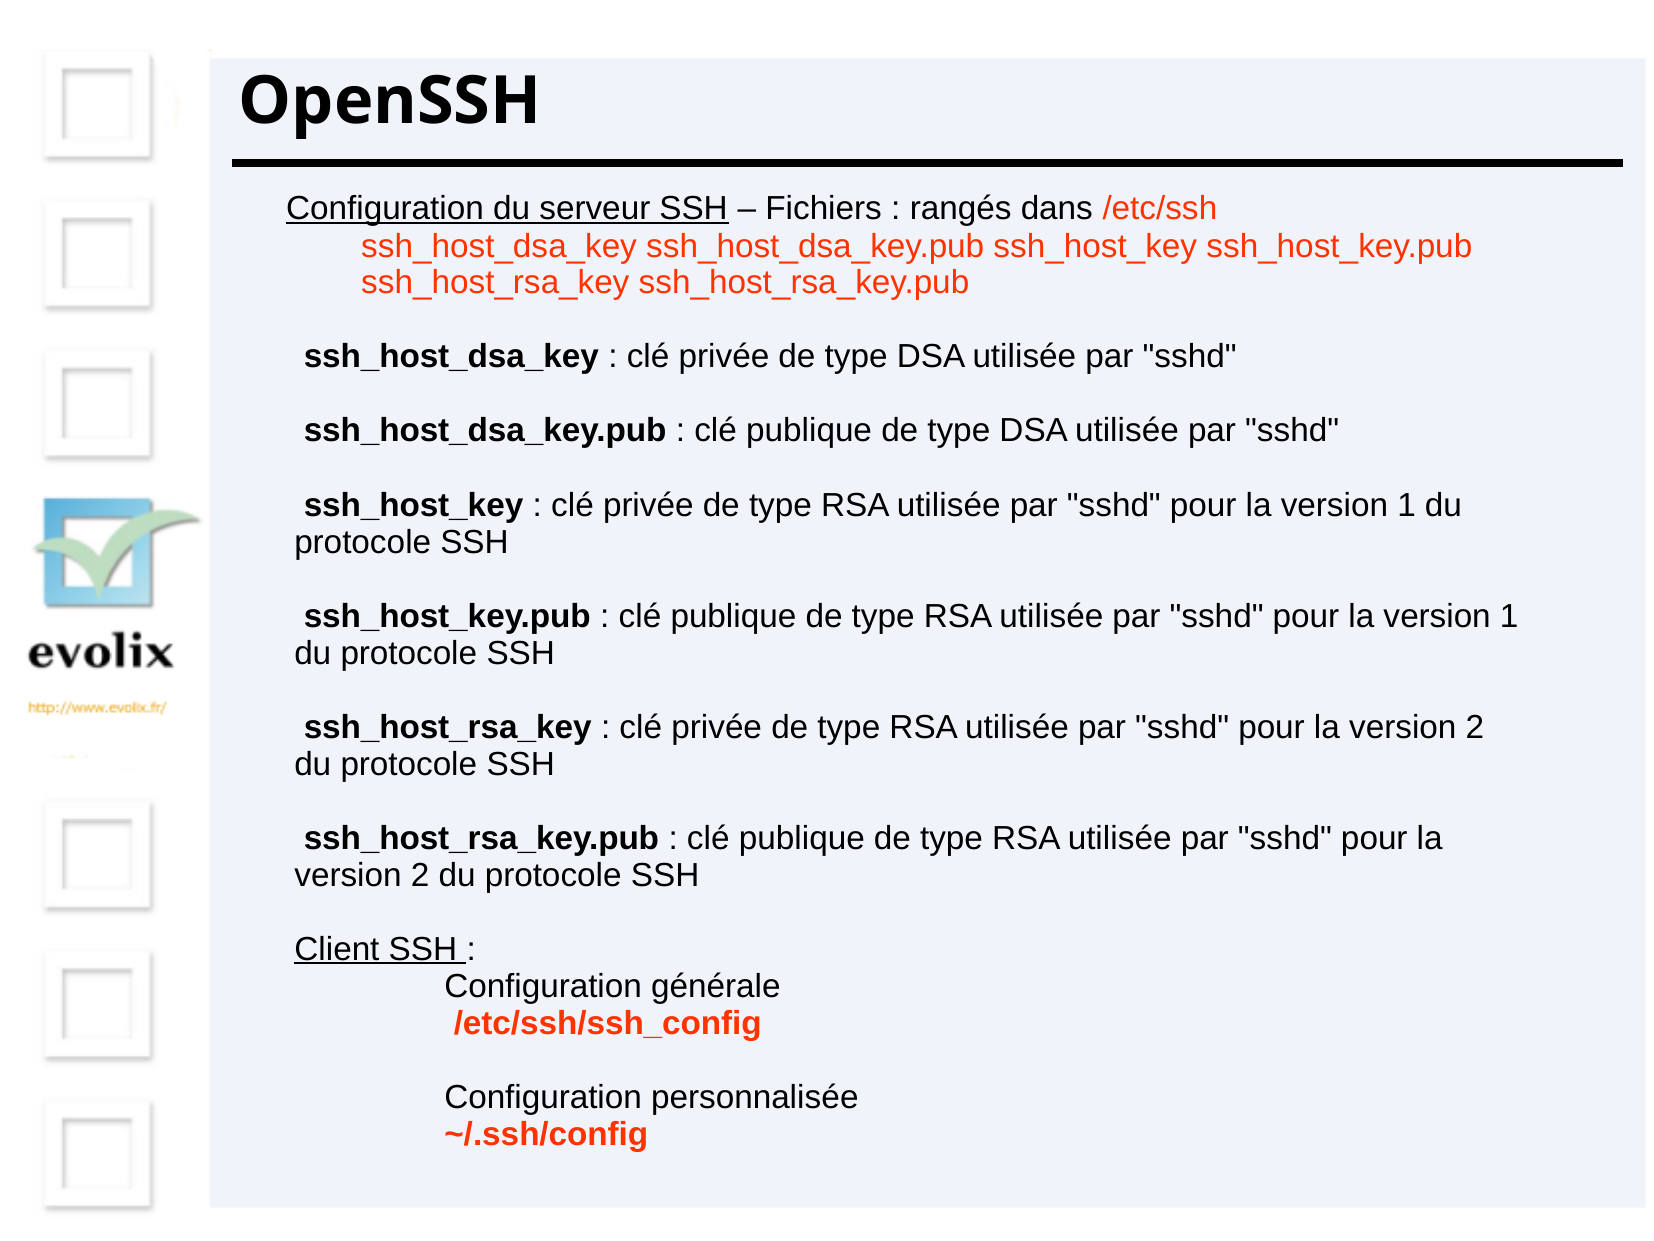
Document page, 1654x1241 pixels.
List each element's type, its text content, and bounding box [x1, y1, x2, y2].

title OpenSSH [238, 0, 1530, 196]
picture [0, 49, 1654, 1218]
text_box Configuration du serveur SSH – Fichiers : rangés dans /etc/ssh ssh_host_dsa_key ssh_host_dsa_key.pub ssh_host_key ssh_host_key.pub ssh_host_rsa_key ssh_host_rsa_key.pub [271, 196, 1489, 309]
text_box ssh_host_dsa_key : clé privée de type DSA utilisée par "sshd" ssh_host_dsa_key.pub : clé publique de type DSA utilisée par "sshd" ssh_host_key : clé privée de type RSA utilisée par "sshd" pour la version 1 du protocole SSH ssh_host_key.pub : clé publique de type RSA utilisée par "sshd" pour la version 1 du protocole SSH ssh_host_rsa_key : clé privée de type RSA utilisée par "sshd" pour la version 2 du protocole SSH ssh_host_rsa_key.pub : clé publique de type RSA utilisée par "sshd" pour la version 2 du protocole SSH Client SSH : Configuration générale /etc/ssh/ssh_config Configuration personnalisée ~/.ssh/config [279, 330, 1539, 1208]
